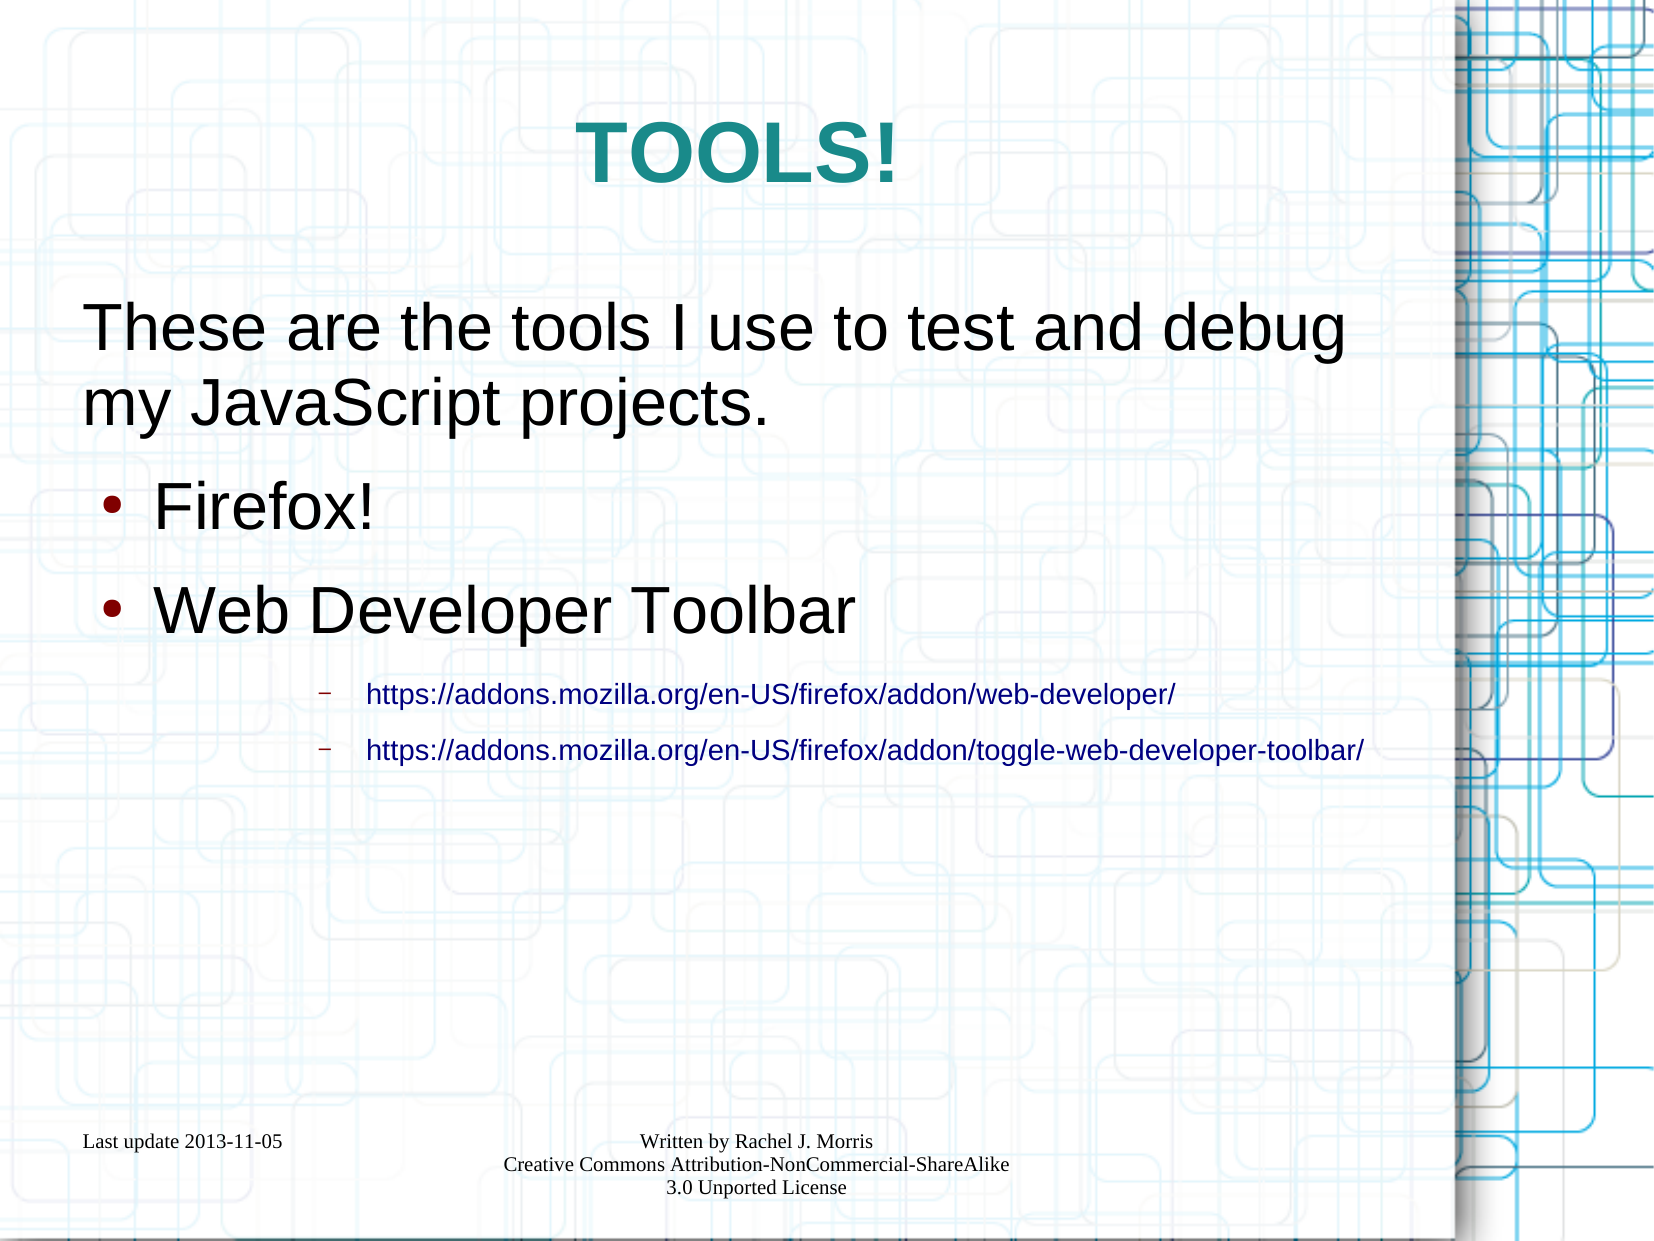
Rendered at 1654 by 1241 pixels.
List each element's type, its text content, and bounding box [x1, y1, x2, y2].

list These are the tools I use to test and debug my JavaScript projects. Firefox! Web Developer Toolbar https://addons.mozilla.org/en-US/firefox/addon/web-developer/ https://addons.mozilla.org/en-US/firefox/addon/toggle-web-developer-toolbar/ [82, 290, 1418, 1010]
title TOOLS! [59, 49, 1418, 257]
picture [0, 0, 1654, 1241]
